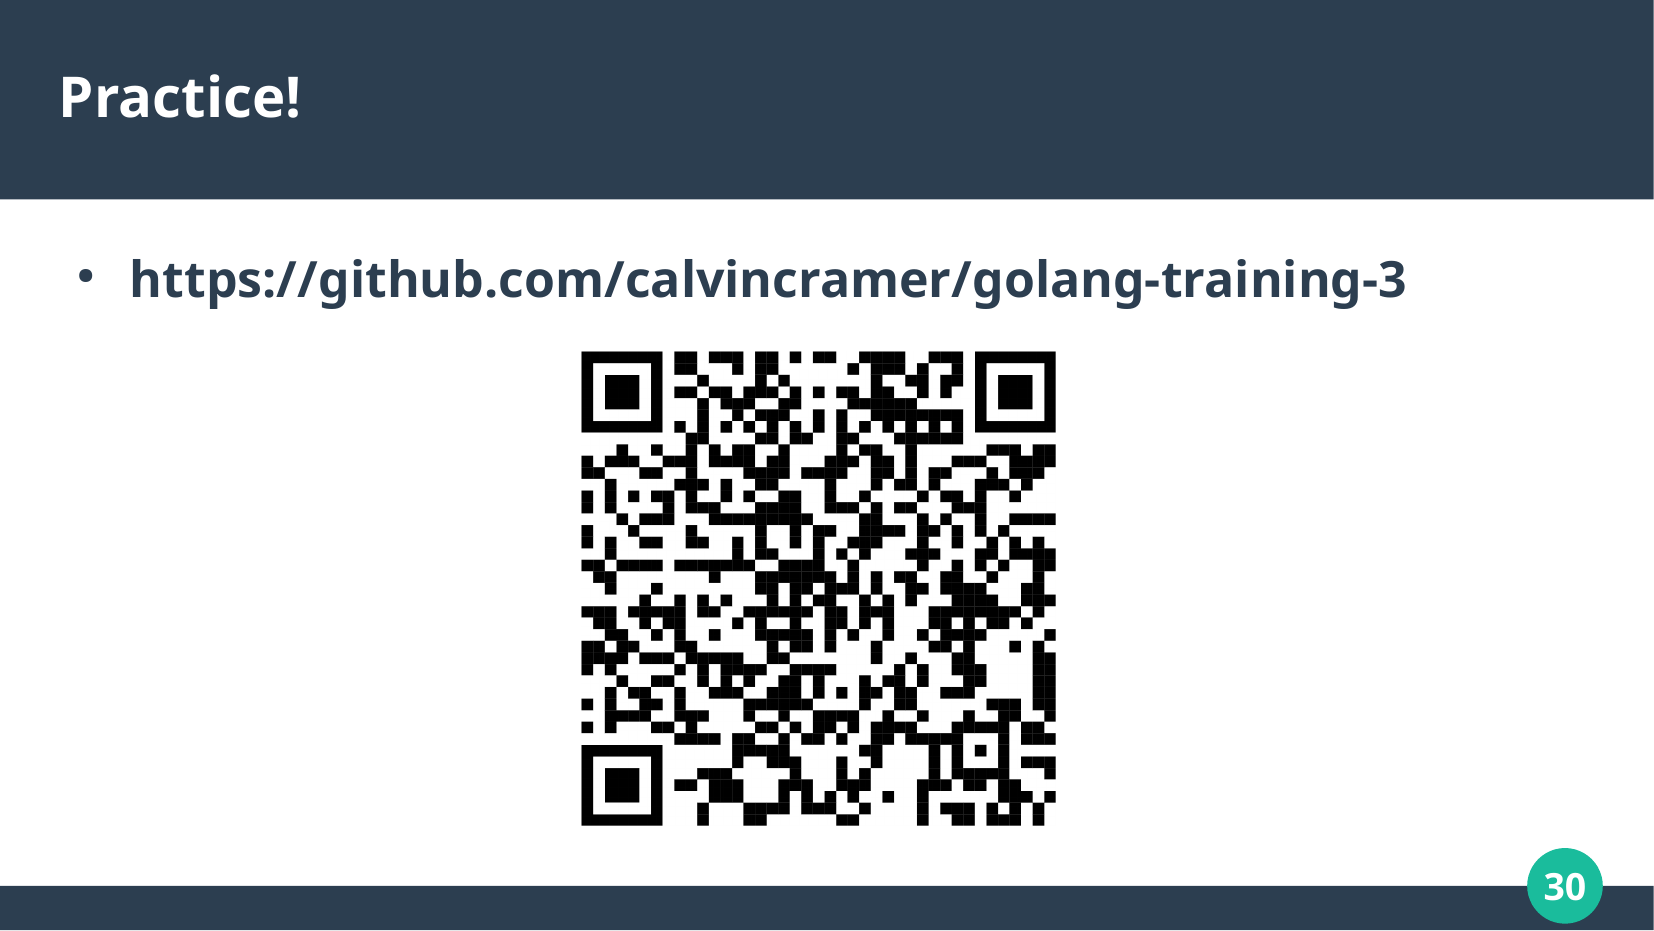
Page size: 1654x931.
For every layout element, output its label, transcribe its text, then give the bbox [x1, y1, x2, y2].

list https://github.com/calvincramer/golang-training-3 [59, 243, 1595, 864]
picture [581, 351, 1056, 826]
title Practice! [59, 37, 1595, 155]
